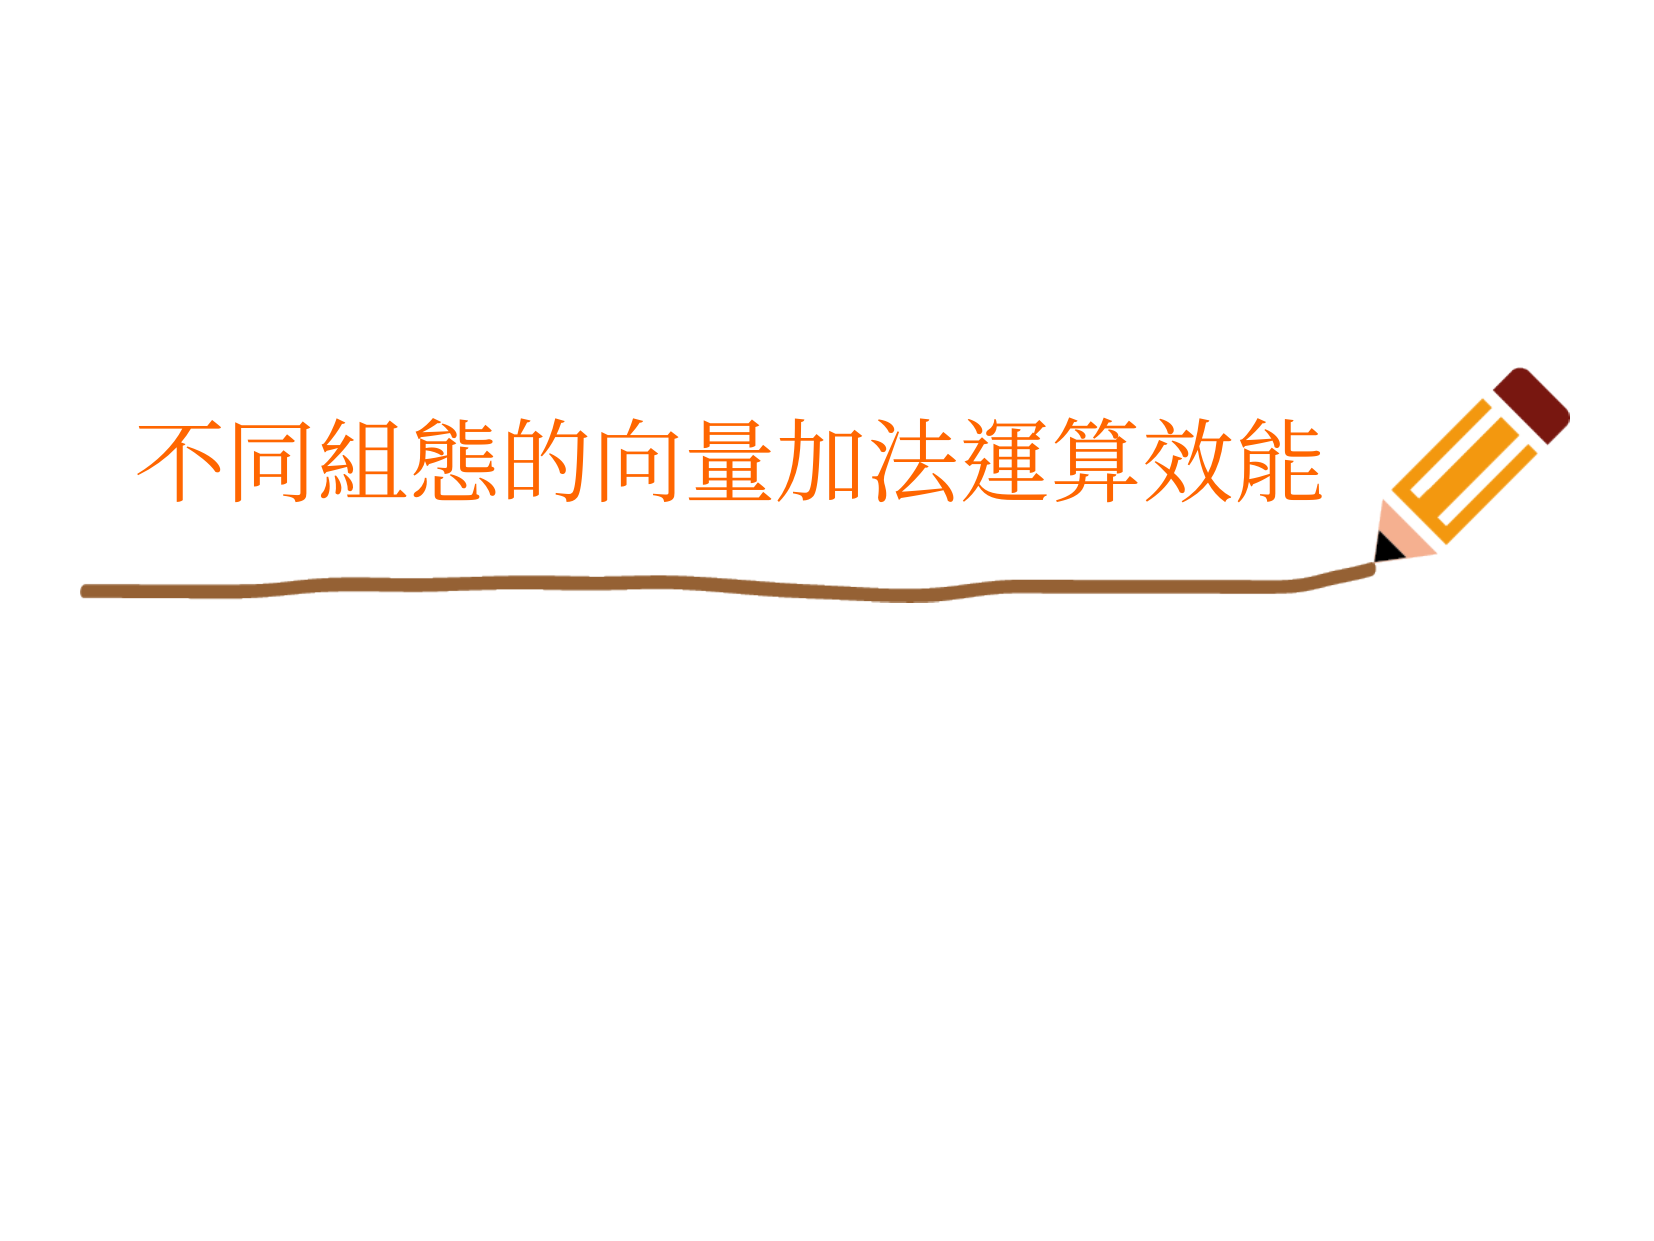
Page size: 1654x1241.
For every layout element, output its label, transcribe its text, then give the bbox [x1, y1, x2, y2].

picture [80, 367, 1570, 603]
title 不同組態的向量加法運算效能 [82, 352, 1379, 560]
